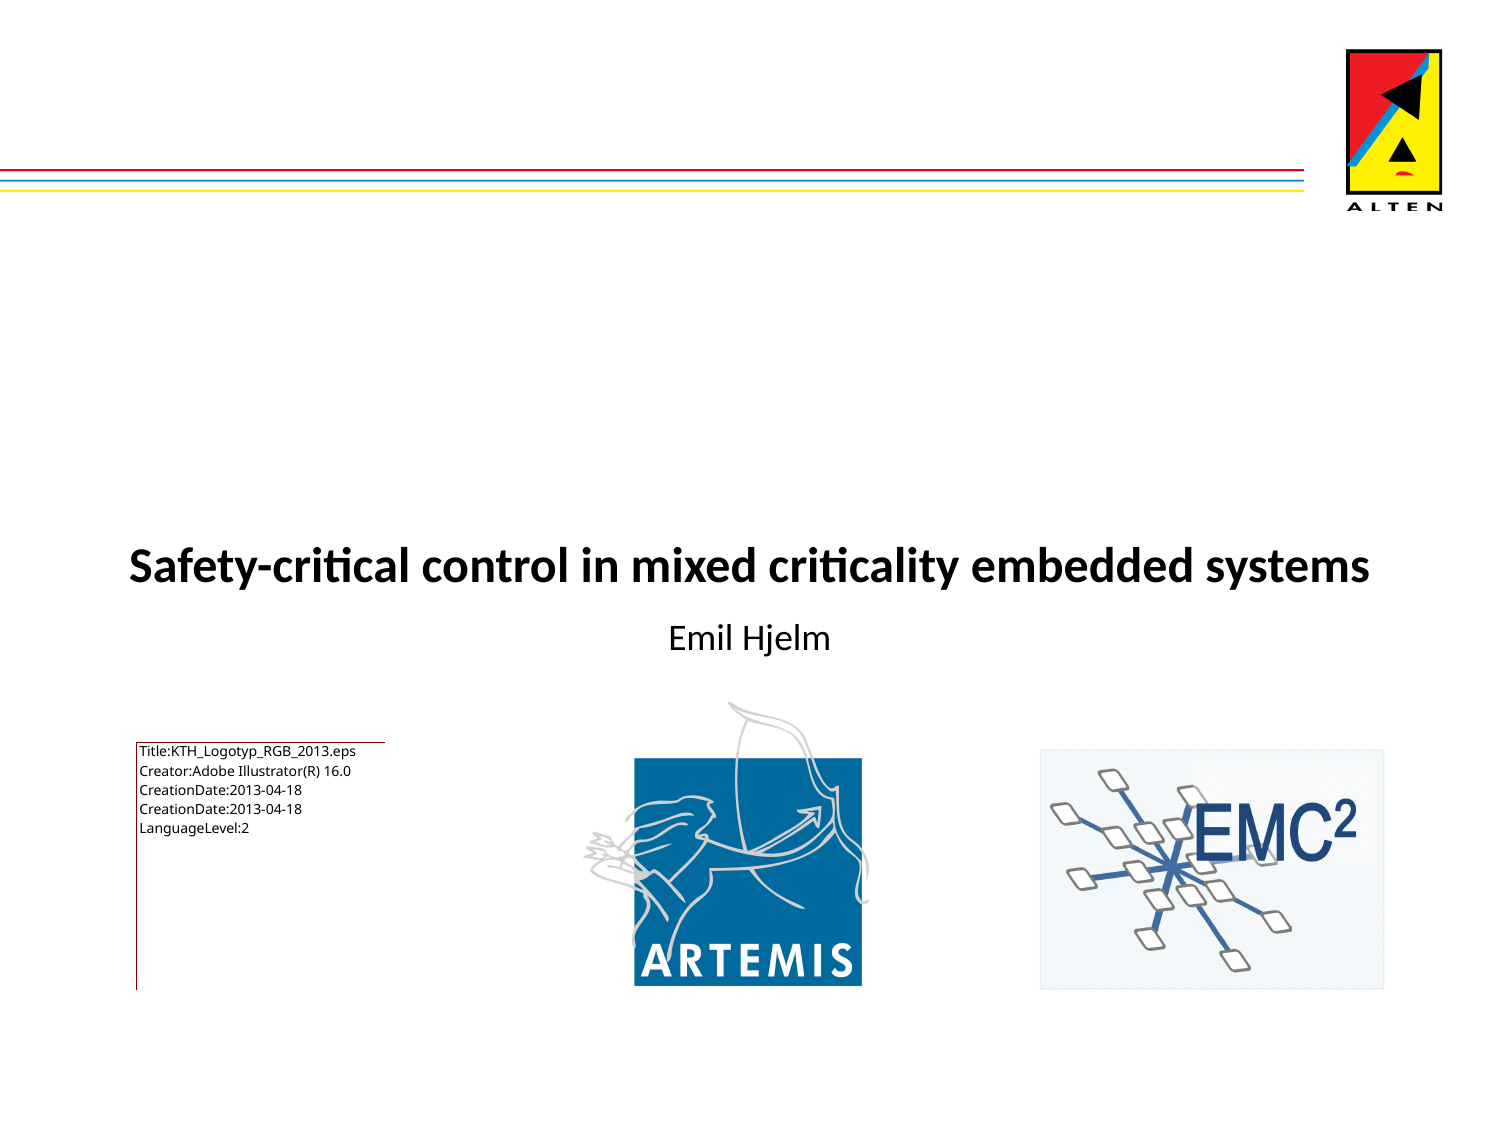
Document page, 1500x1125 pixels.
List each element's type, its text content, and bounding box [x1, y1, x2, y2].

text_box Safety-critical control in mixed criticality embedded systems [5, 458, 1495, 666]
picture [0, 169, 1304, 179]
picture [583, 702, 869, 987]
picture [135, 741, 385, 991]
text_box Emil Hjelm [637, 605, 863, 673]
picture [1038, 748, 1385, 991]
picture [0, 182, 1304, 192]
